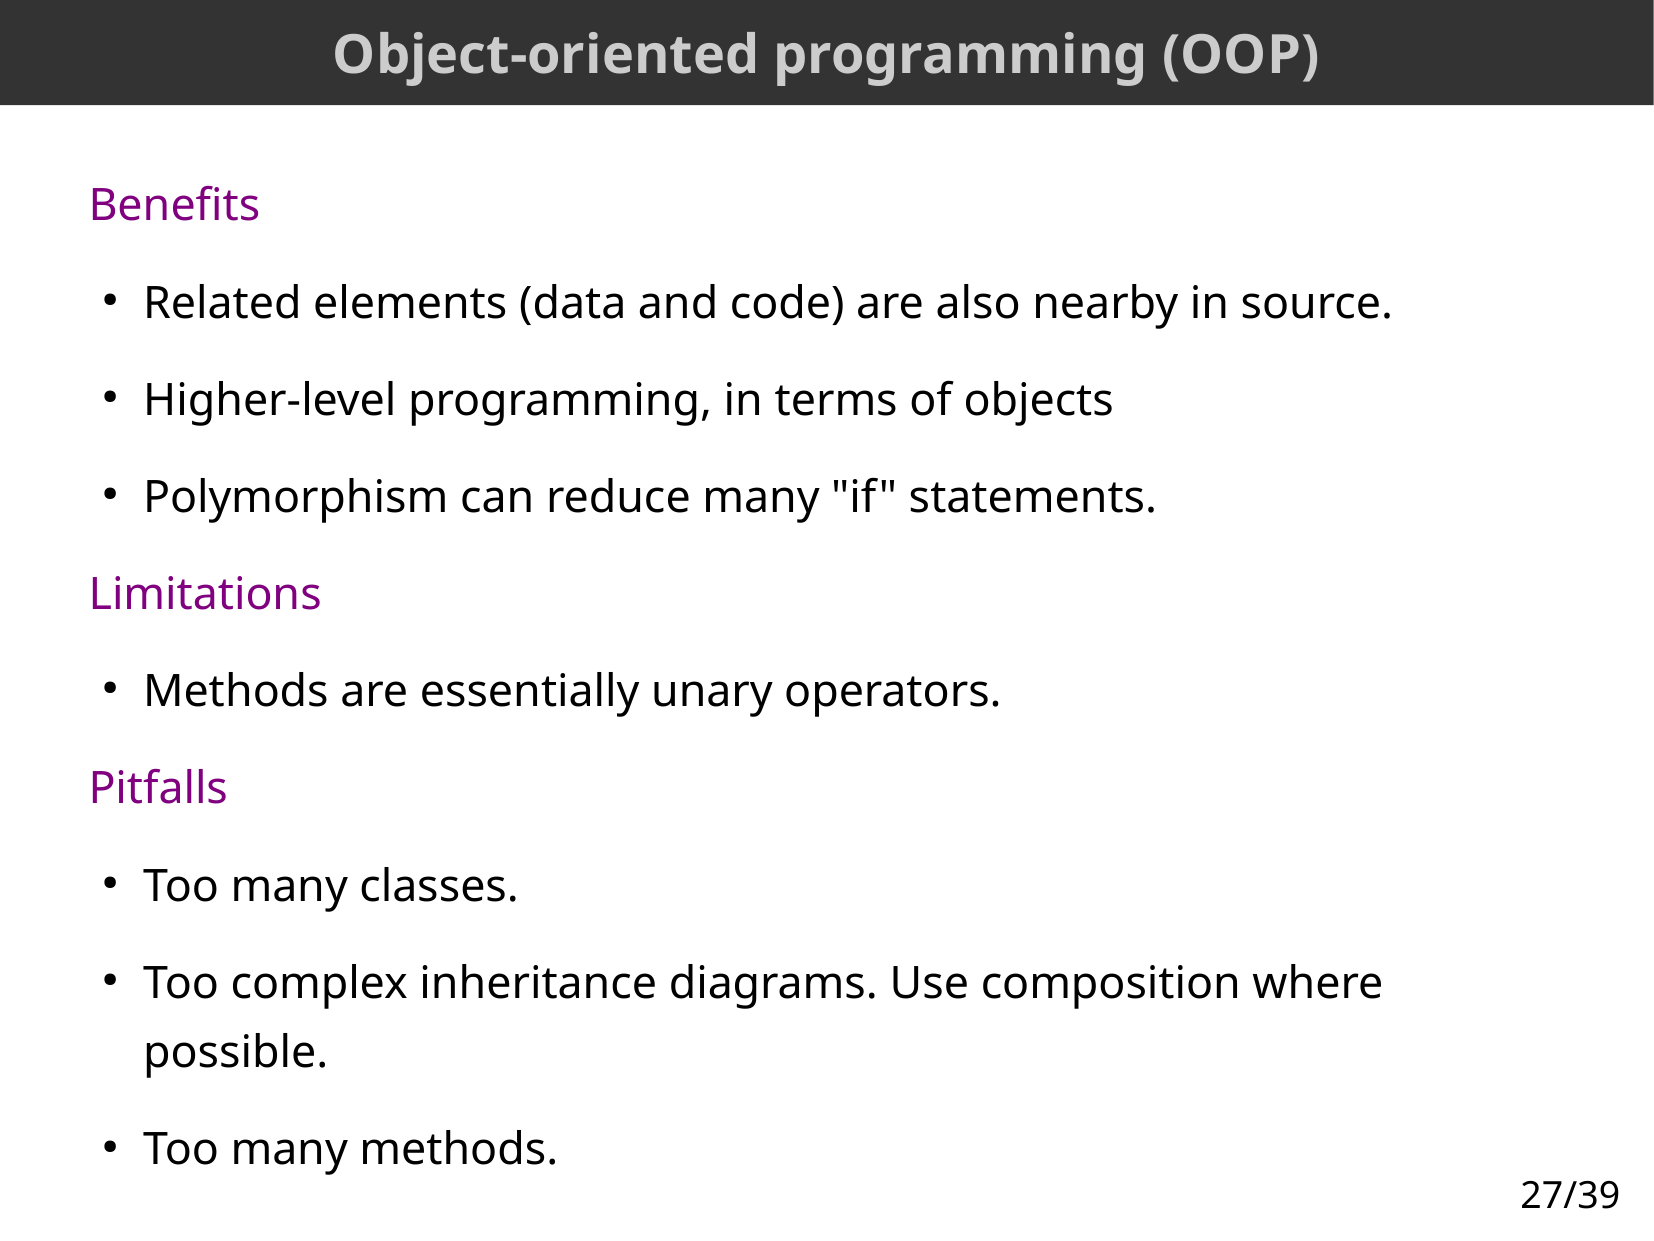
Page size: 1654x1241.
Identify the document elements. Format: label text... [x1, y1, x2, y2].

list Benefits Related elements (data and code) are also nearby in source. Higher-level programming, in terms of objects Polymorphism can reduce many "if" statements. Limitations Methods are essentially unary operators. Pitfalls Too many classes. Too complex inheritance diagrams. Use composition where possible. Too many methods. [0, 105, 1654, 1241]
title Object-oriented programming (OOP) [0, 0, 1654, 105]
